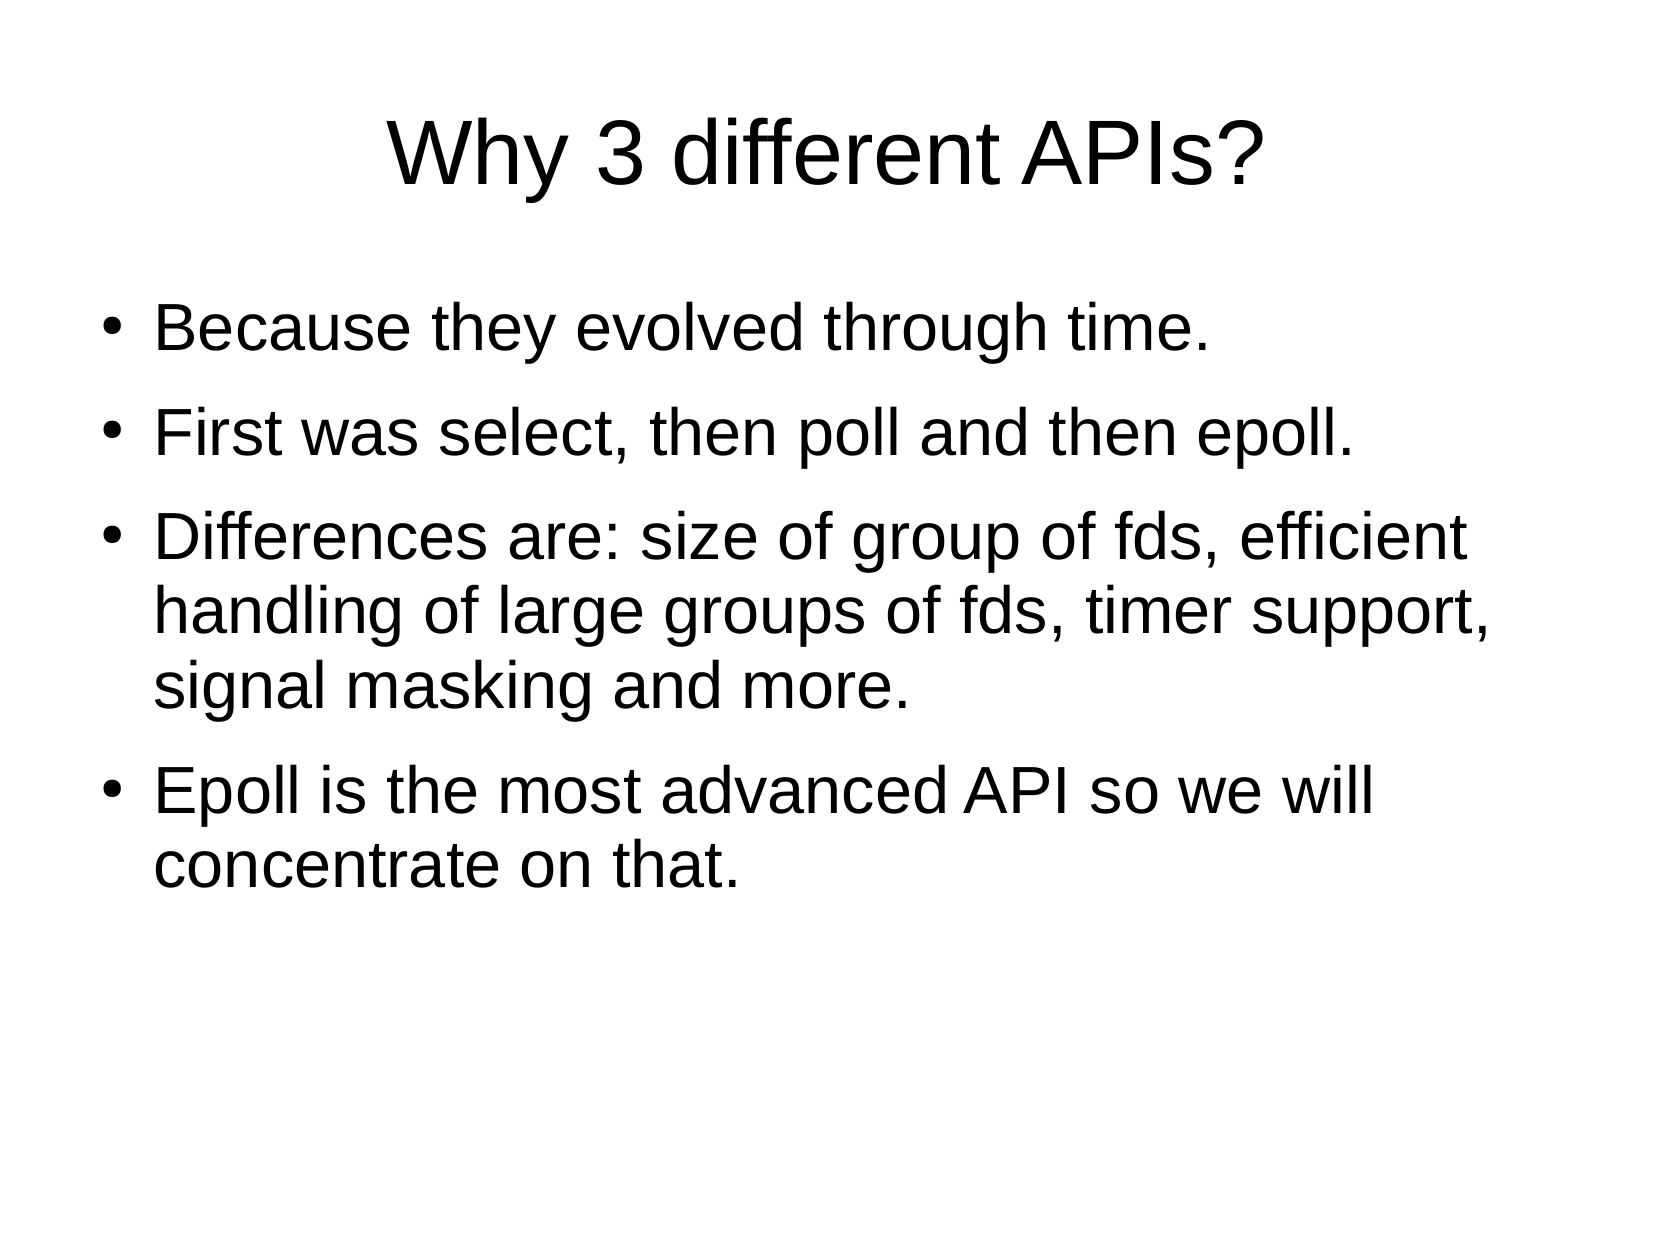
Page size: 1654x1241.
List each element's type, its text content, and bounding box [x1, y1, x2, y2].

title Why 3 different APIs? [82, 49, 1571, 257]
list Because they evolved through time. First was select, then poll and then epoll. Differences are: size of group of fds, efficient handling of large groups of fds, timer support, signal masking and more. Epoll is the most advanced API so we will concentrate on that. [82, 290, 1571, 1109]
